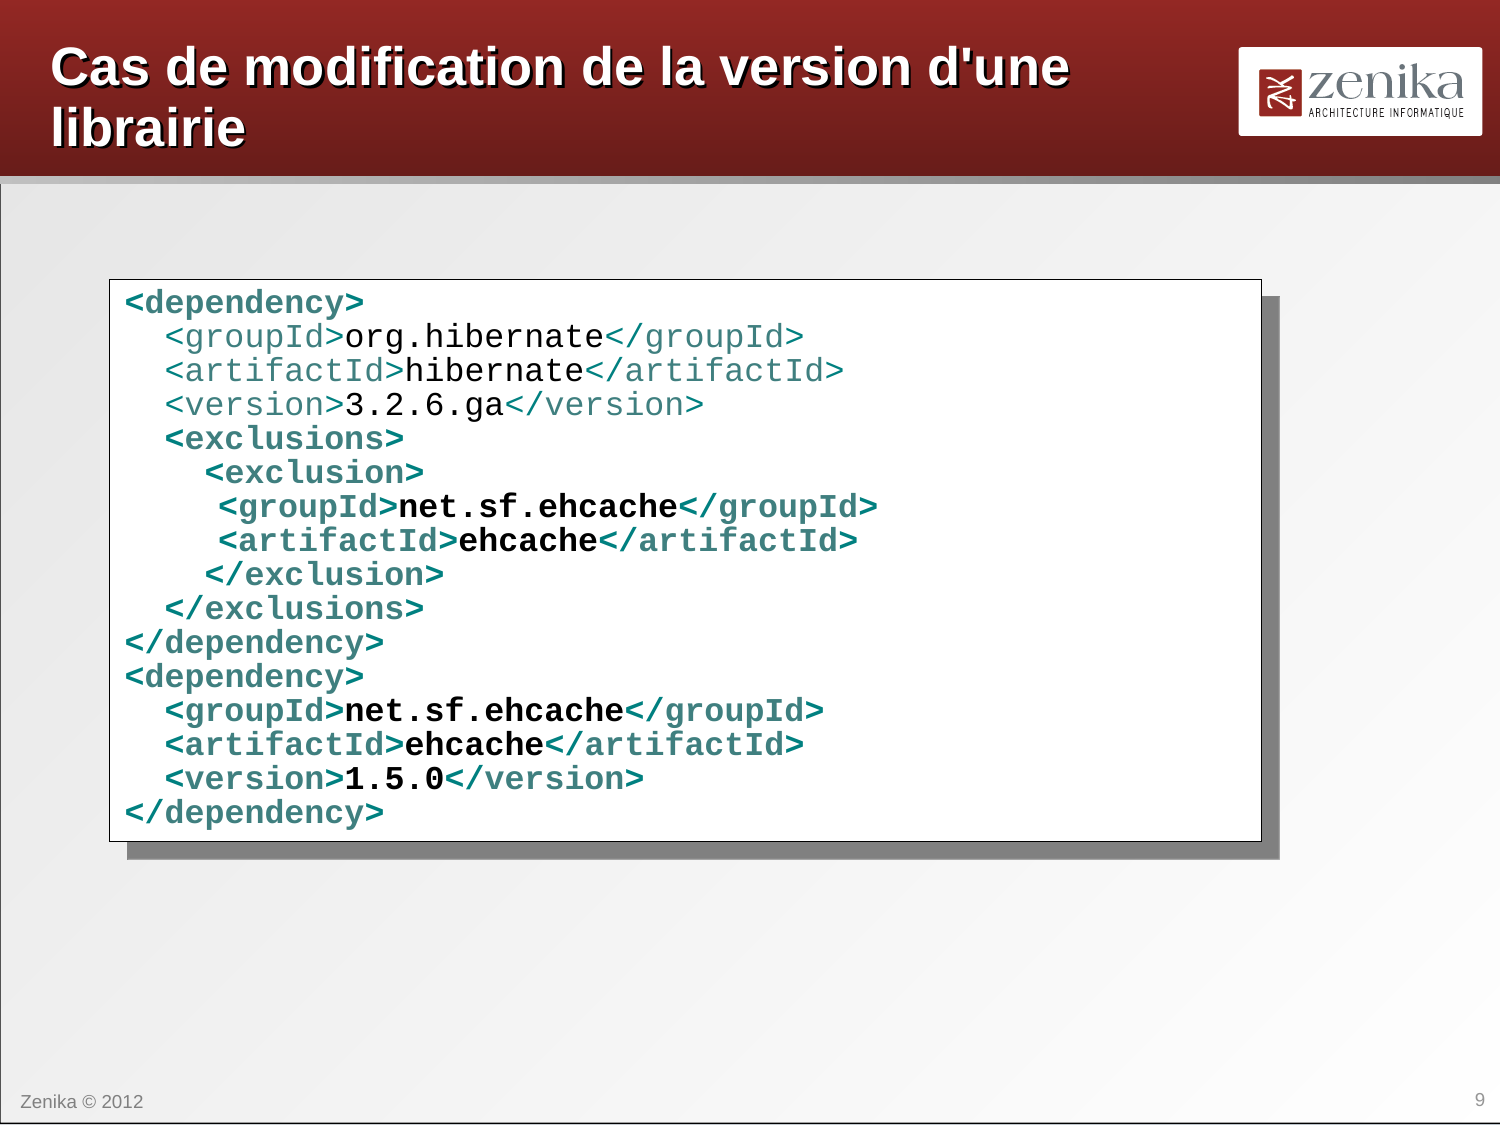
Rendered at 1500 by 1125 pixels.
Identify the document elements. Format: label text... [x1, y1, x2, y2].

text_box <dependency> <groupId>org.hibernate</groupId> <artifactId>hibernate</artifactId> <version>3.2.6.ga</version> <exclusions> <exclusion> <groupId>net.sf.ehcache</groupId> <artifactId>ehcache</artifactId> </exclusion> </exclusions> </dependency> <dependency> <groupId>net.sf.ehcache</groupId> <artifactId>ehcache</artifactId> <version>1.5.0</version> </dependency> [109, 279, 1262, 842]
picture [1257, 58, 1464, 125]
title Cas de modification de la version d'une librairie [50, 15, 1206, 180]
